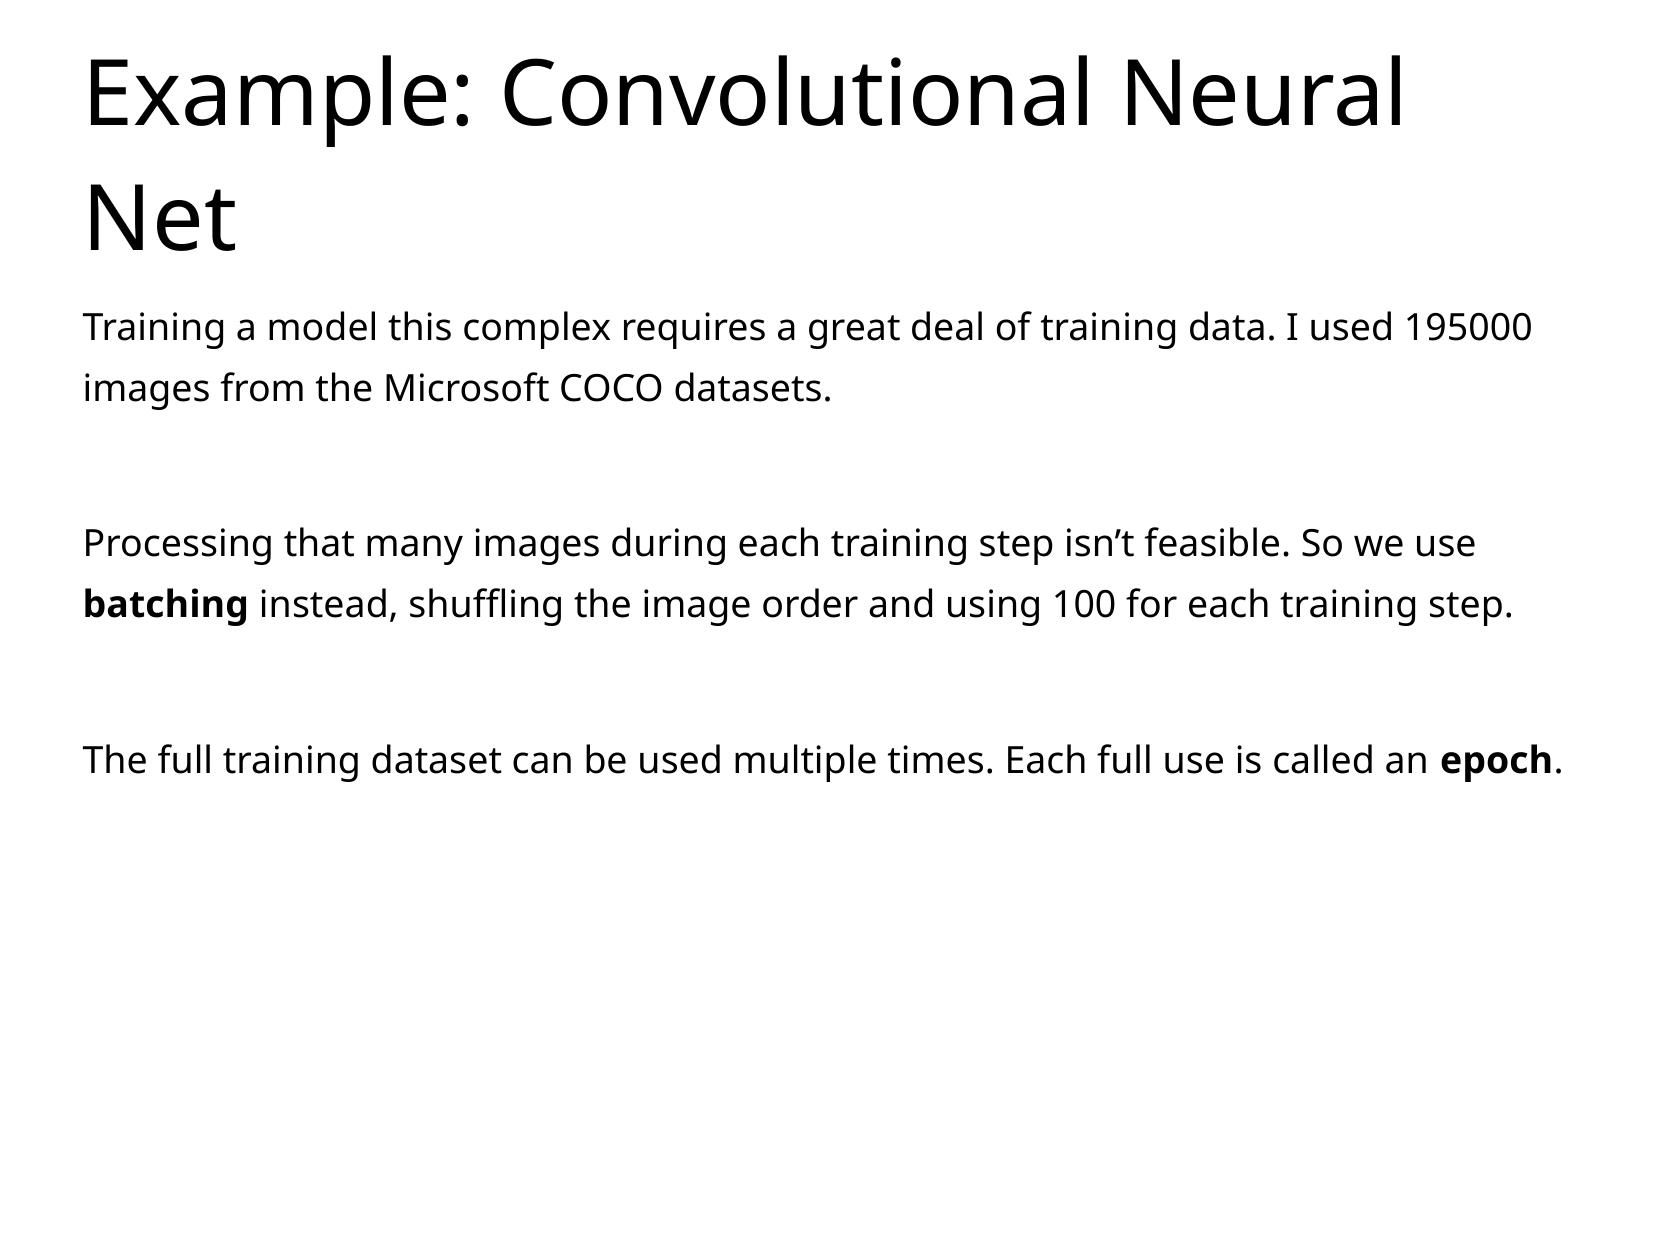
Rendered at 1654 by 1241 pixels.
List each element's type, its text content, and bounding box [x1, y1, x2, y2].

list Training a model this complex requires a great deal of training data. I used 195000 images from the Microsoft COCO datasets. Processing that many images during each training step isn’t feasible. So we use batching instead, shuffling the image order and using 100 for each training step. The full training dataset can be used multiple times. Each full use is called an epoch. [82, 290, 1571, 1010]
title Example: Convolutional Neural Net [82, 49, 1571, 257]
